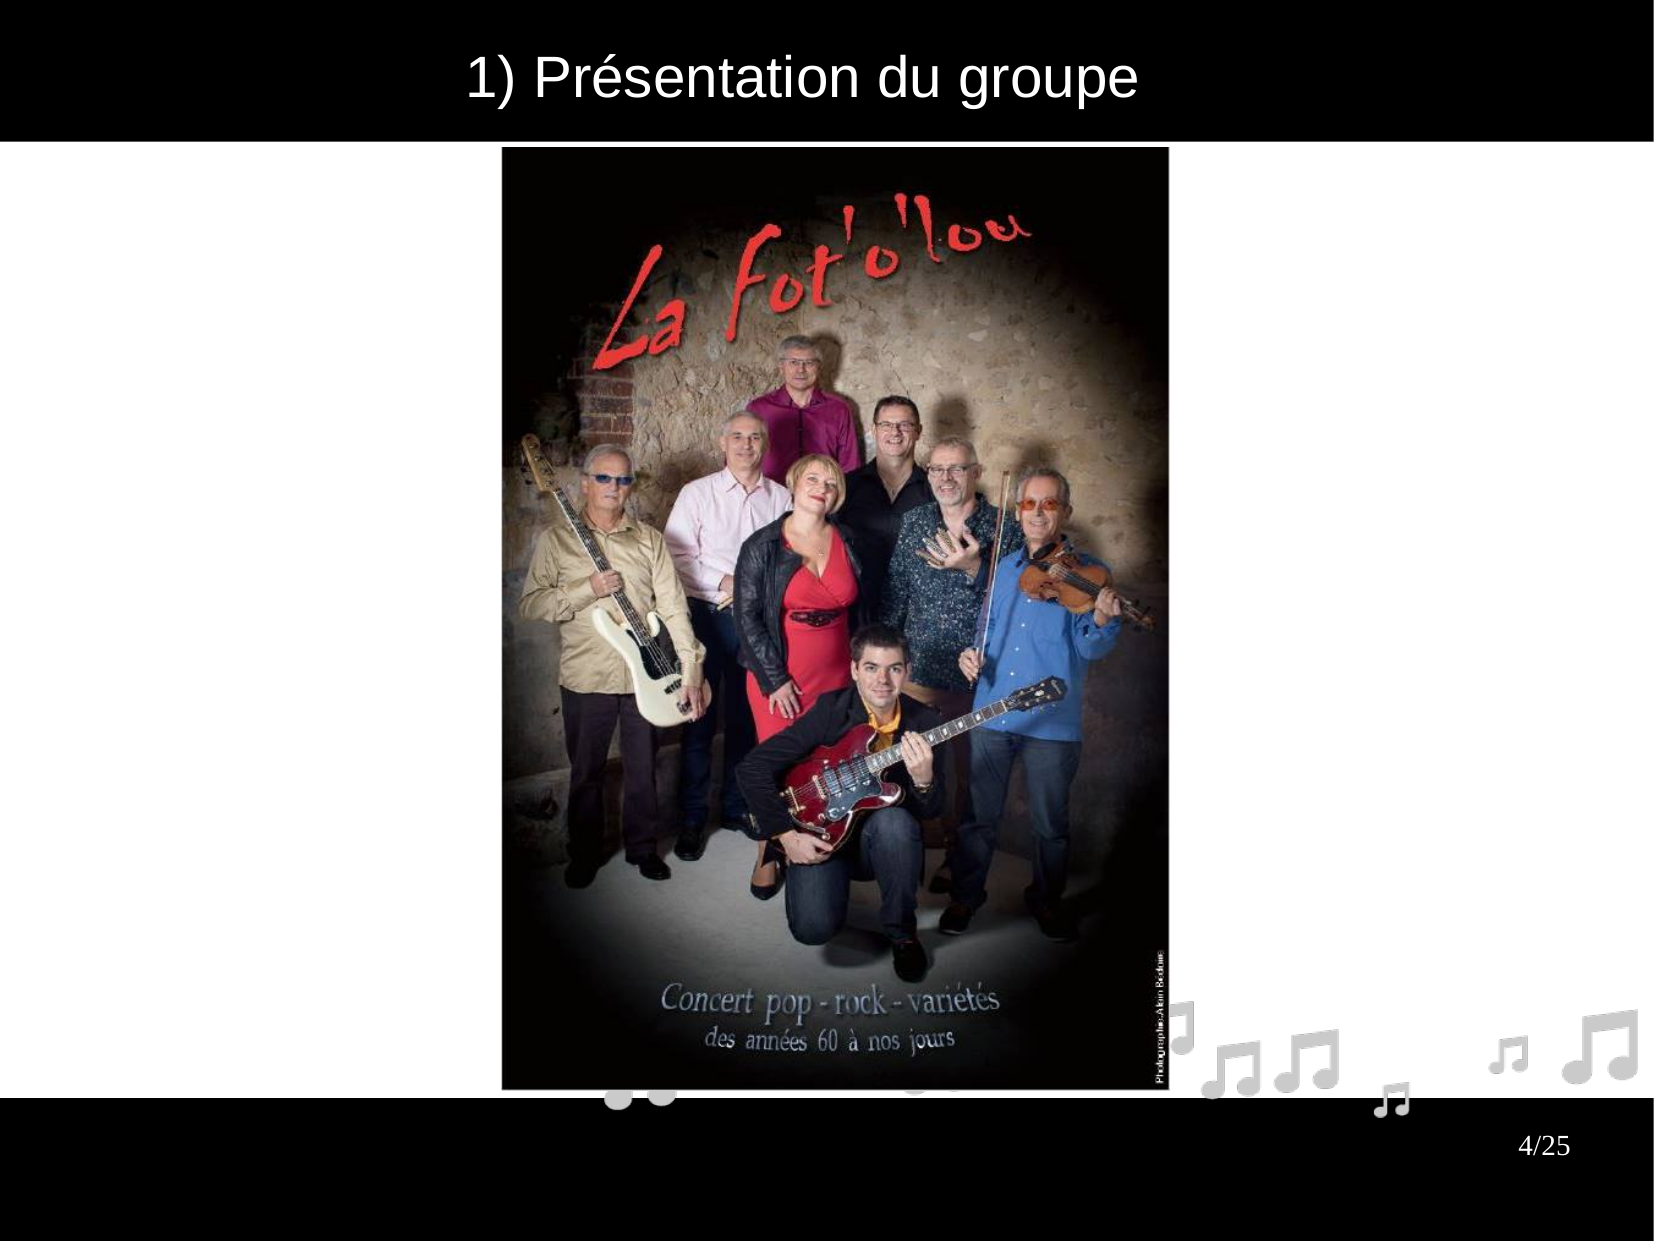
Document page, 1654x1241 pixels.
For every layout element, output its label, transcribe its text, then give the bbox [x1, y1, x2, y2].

title 1) Présentation du groupe [59, 8, 1548, 148]
picture [501, 147, 1170, 1091]
